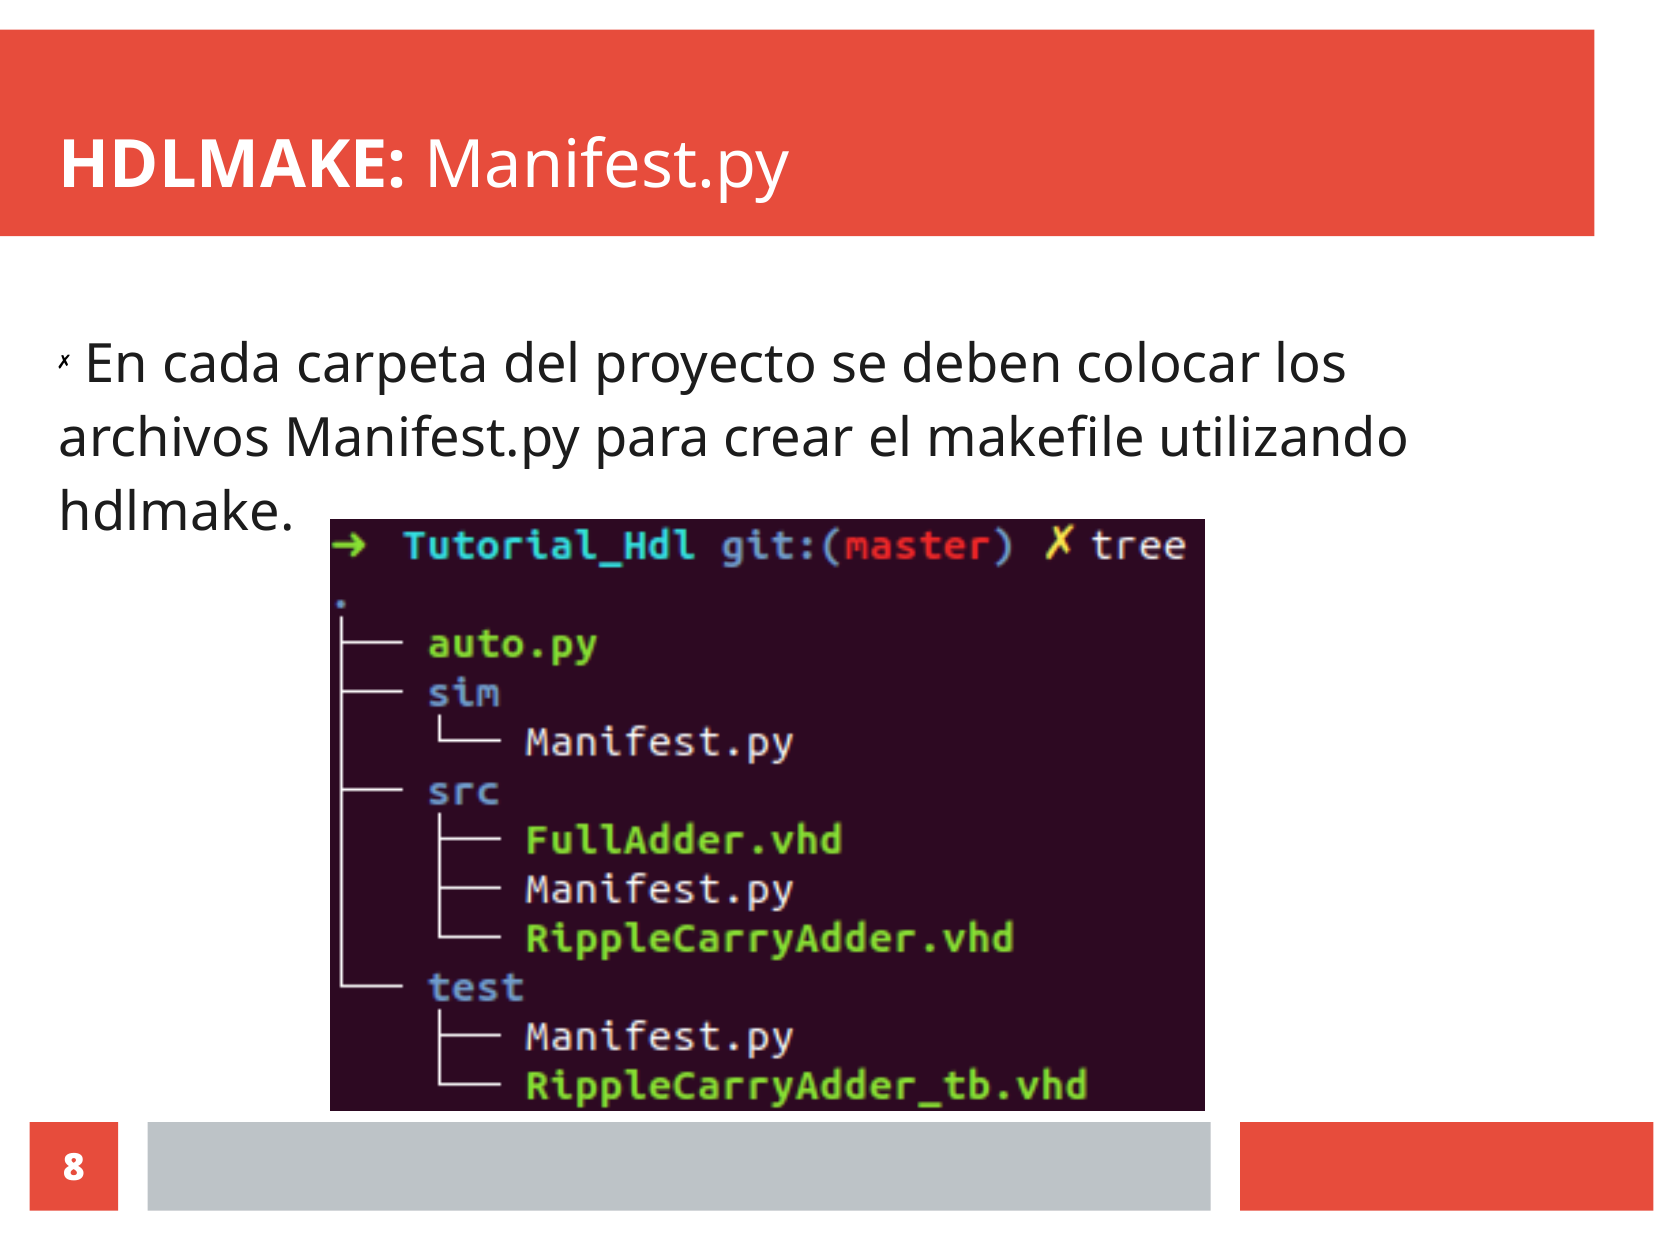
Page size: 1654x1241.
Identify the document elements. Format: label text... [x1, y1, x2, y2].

title HDLMAKE: Manifest.py [59, 59, 1595, 207]
list En cada carpeta del proyecto se deben colocar los archivos Manifest.py para crear el makefile utilizando hdlmake. [59, 324, 1565, 1093]
picture [330, 519, 1205, 1111]
